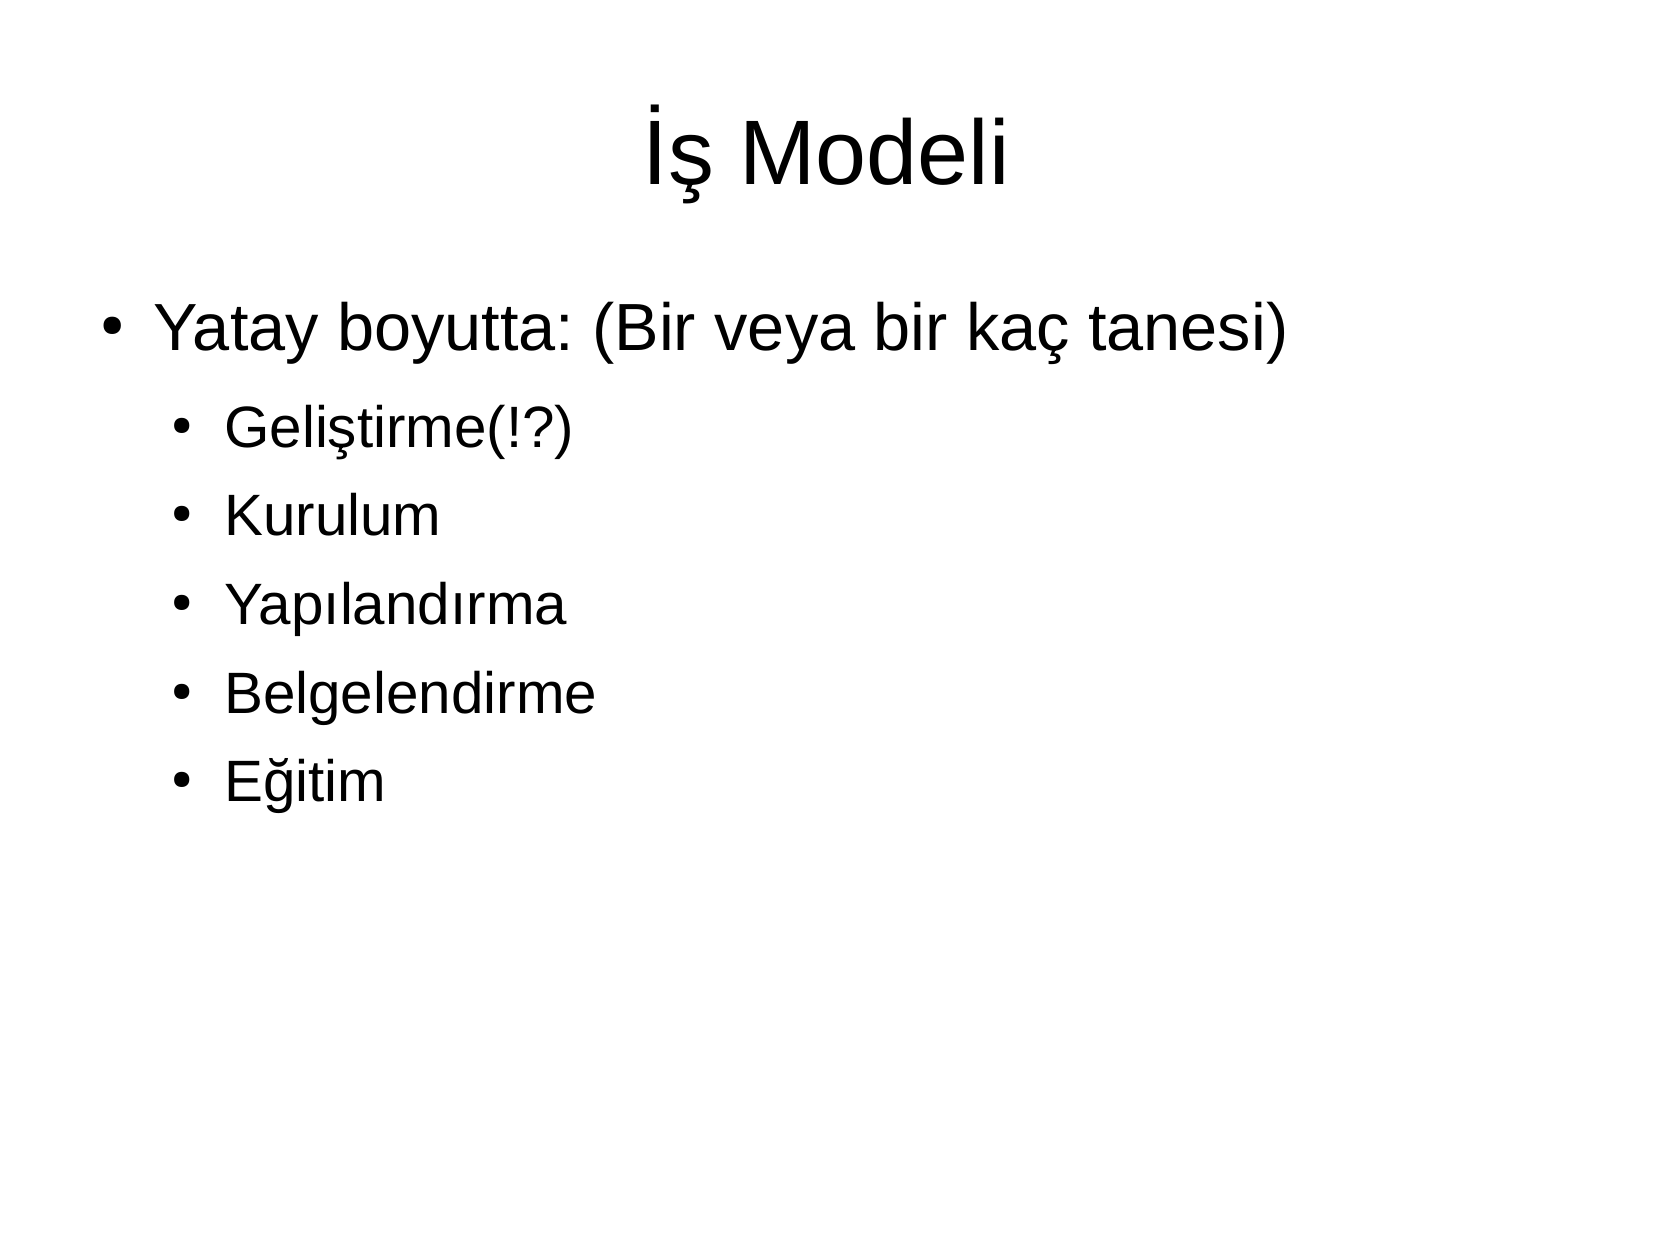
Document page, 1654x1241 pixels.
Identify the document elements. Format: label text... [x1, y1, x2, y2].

title İş Modeli [82, 49, 1571, 257]
list Yatay boyutta: (Bir veya bir kaç tanesi) Geliştirme(!?) Kurulum Yapılandırma Belgelendirme Eğitim [82, 290, 1571, 1109]
